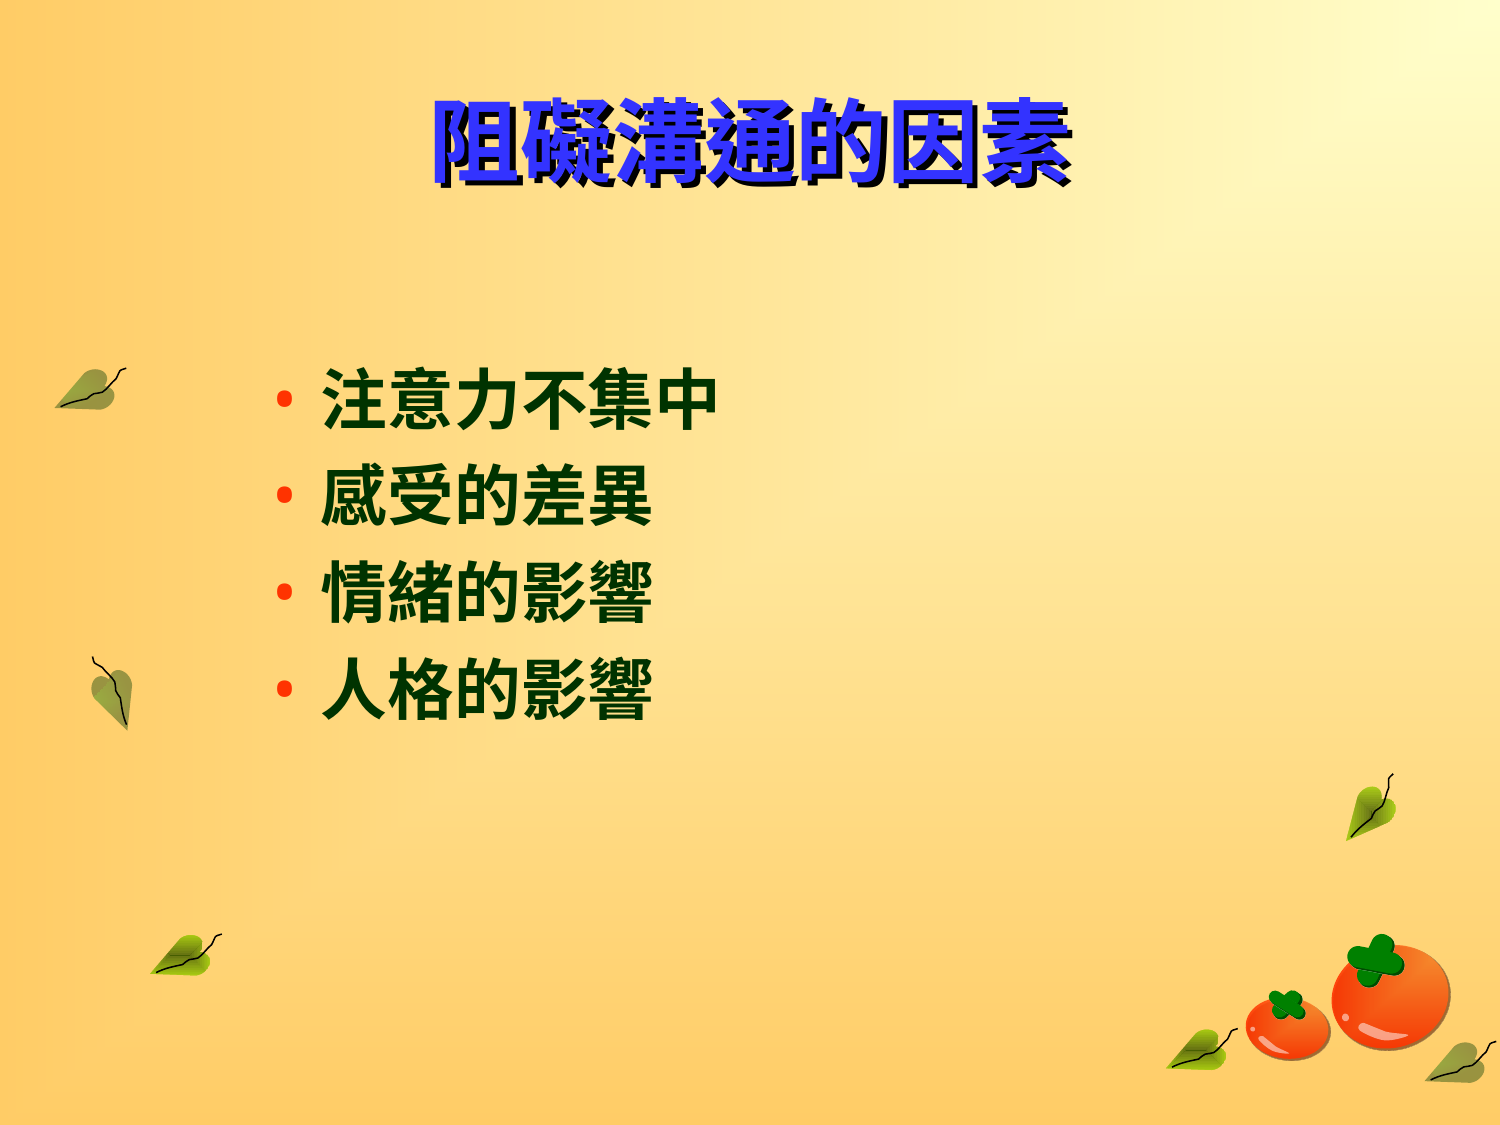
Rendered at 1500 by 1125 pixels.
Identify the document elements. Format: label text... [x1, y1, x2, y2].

picture [0, 0, 1500, 1125]
title 阻礙溝通的因素 [75, 45, 1426, 233]
list 注意力不集中 感受的差異 情緒的影響 人格的影響 [249, 349, 1263, 888]
